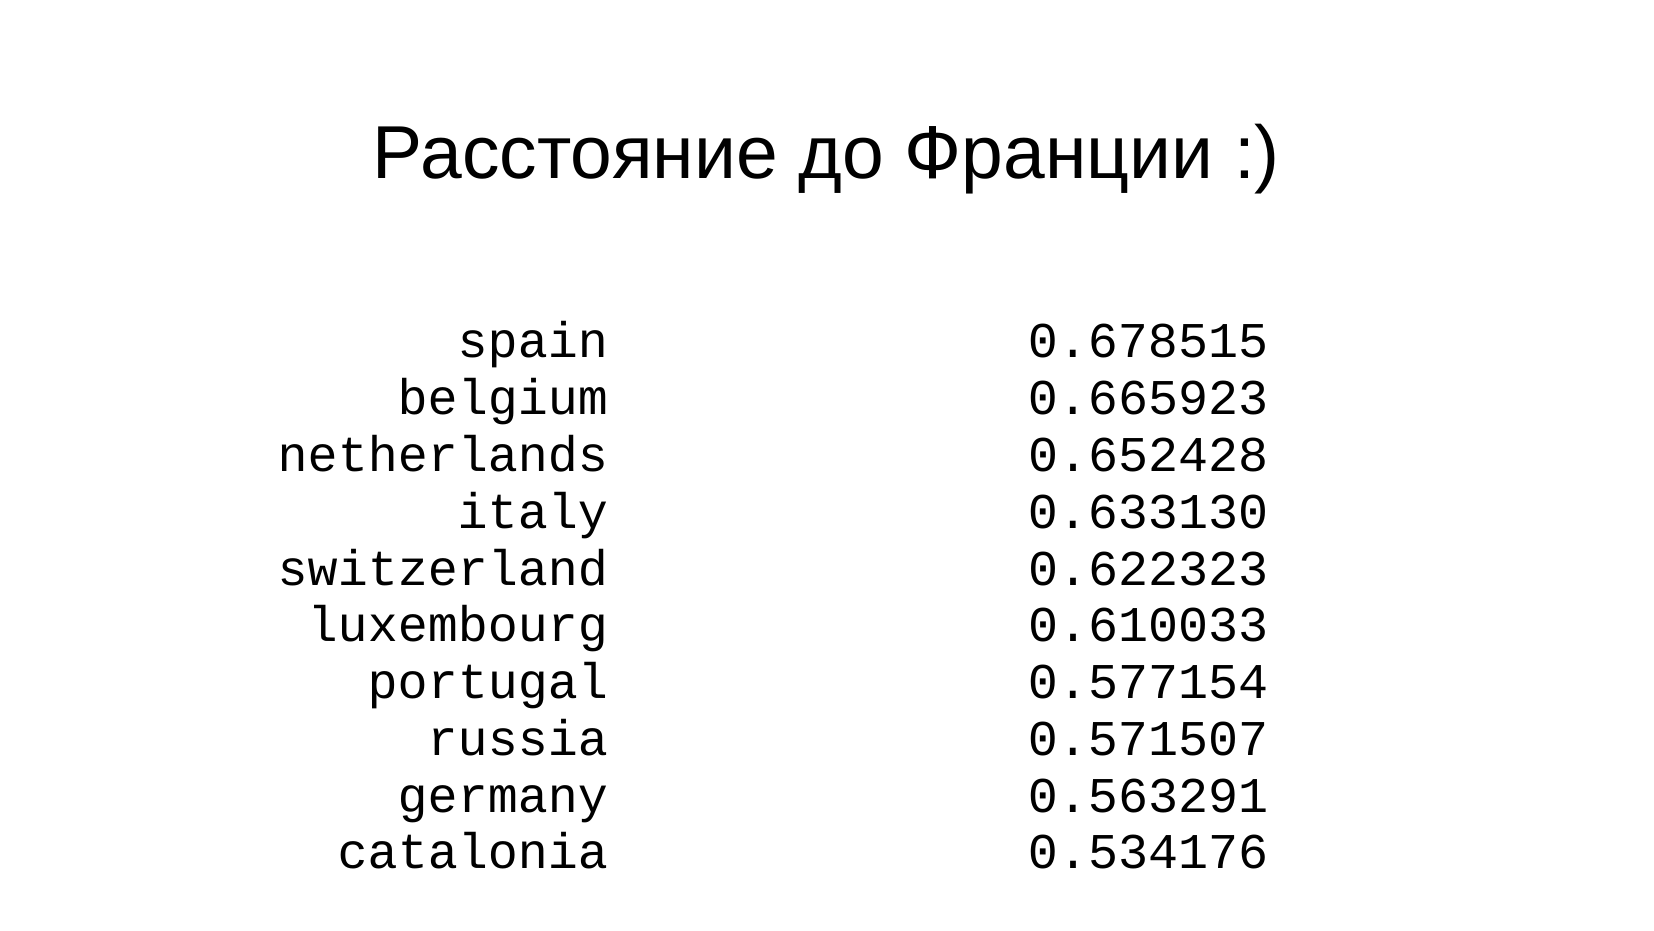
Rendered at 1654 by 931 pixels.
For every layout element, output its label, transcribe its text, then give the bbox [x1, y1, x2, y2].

title Расстояние до Франции :) [82, 49, 1571, 257]
text_box spain 0.678515 belgium 0.665923 netherlands 0.652428 italy 0.633130 switzerland 0.622323 luxembourg 0.610033 portugal 0.577154 russia 0.571507 germany 0.563291 catalonia 0.534176 [82, 285, 1576, 916]
